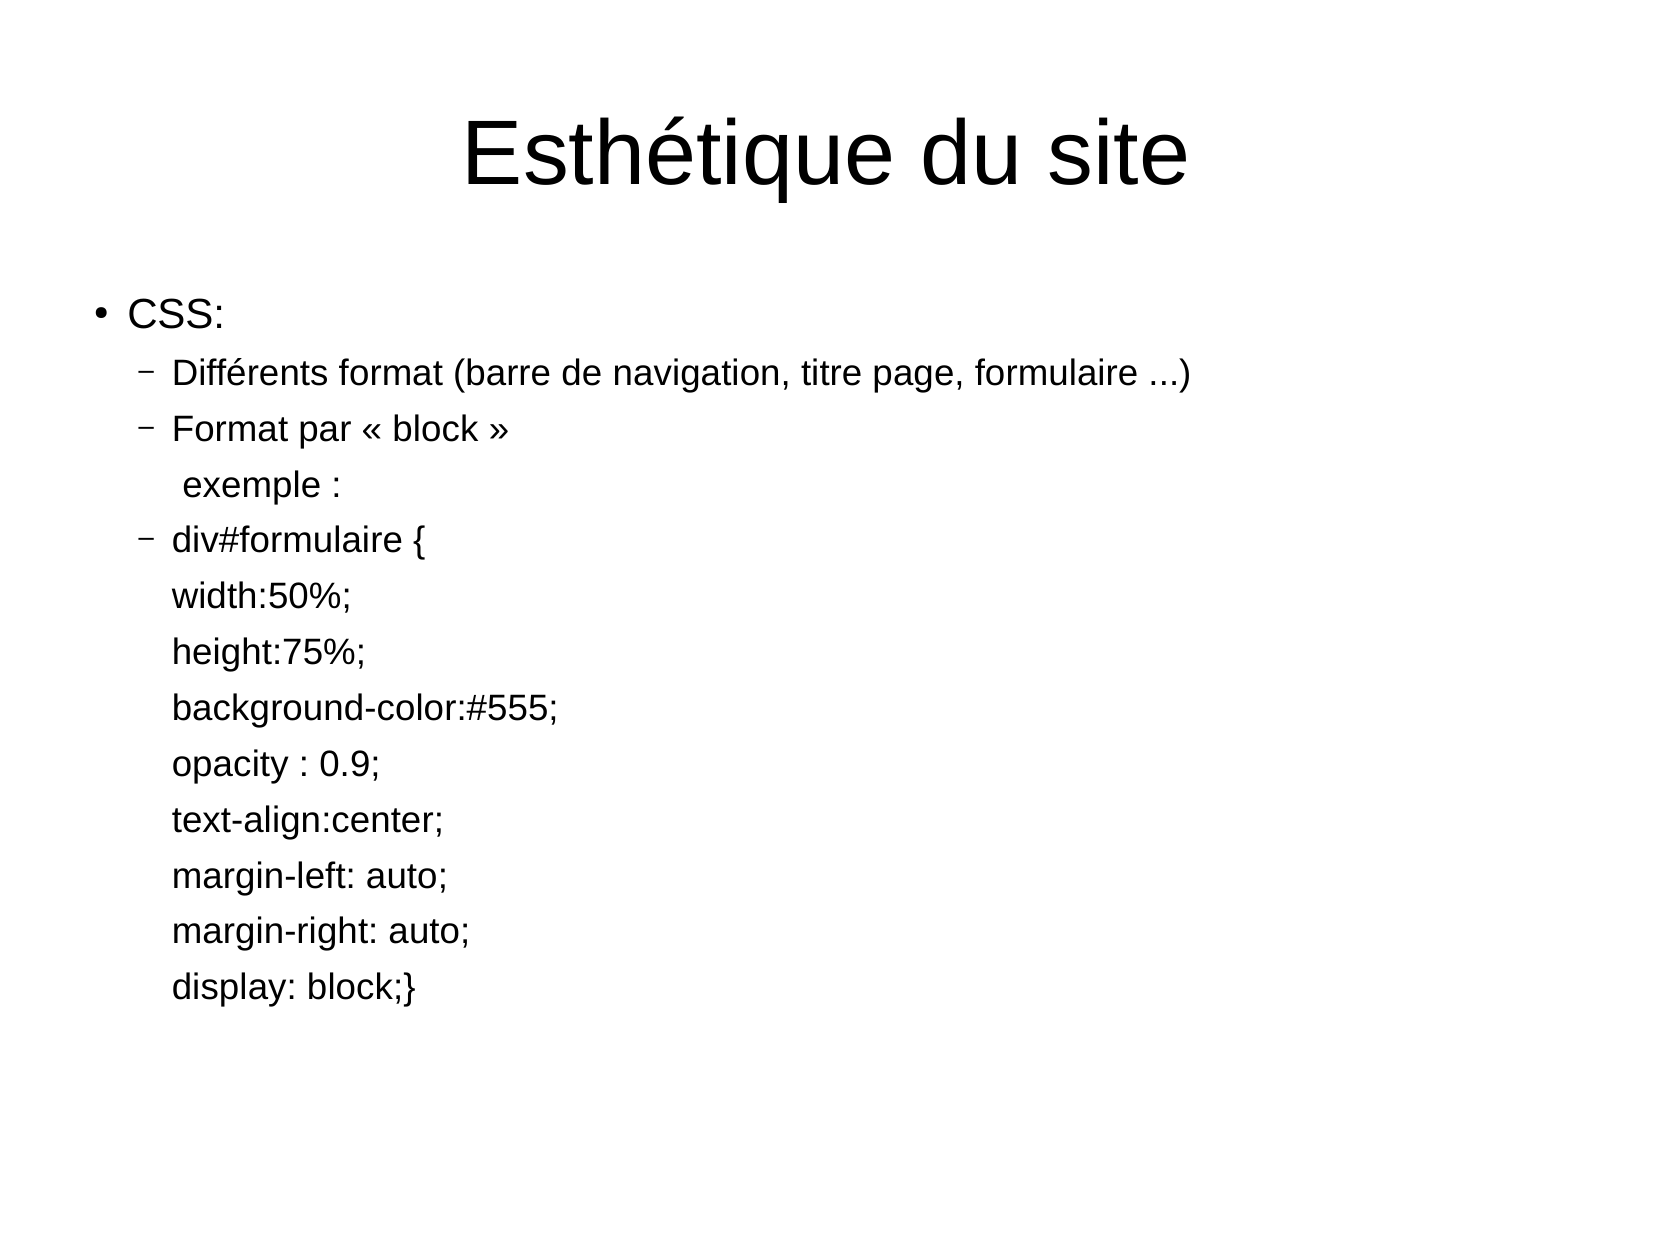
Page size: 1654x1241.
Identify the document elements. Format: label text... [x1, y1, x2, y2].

list CSS: Différents format (barre de navigation, titre page, formulaire ...) Format par « block » exemple : div#formulaire { width:50%; height:75%; background-color:#555; opacity : 0.9; text-align:center; margin-left: auto; margin-right: auto; display: block;} [82, 290, 1571, 1010]
title Esthétique du site [82, 49, 1571, 257]
